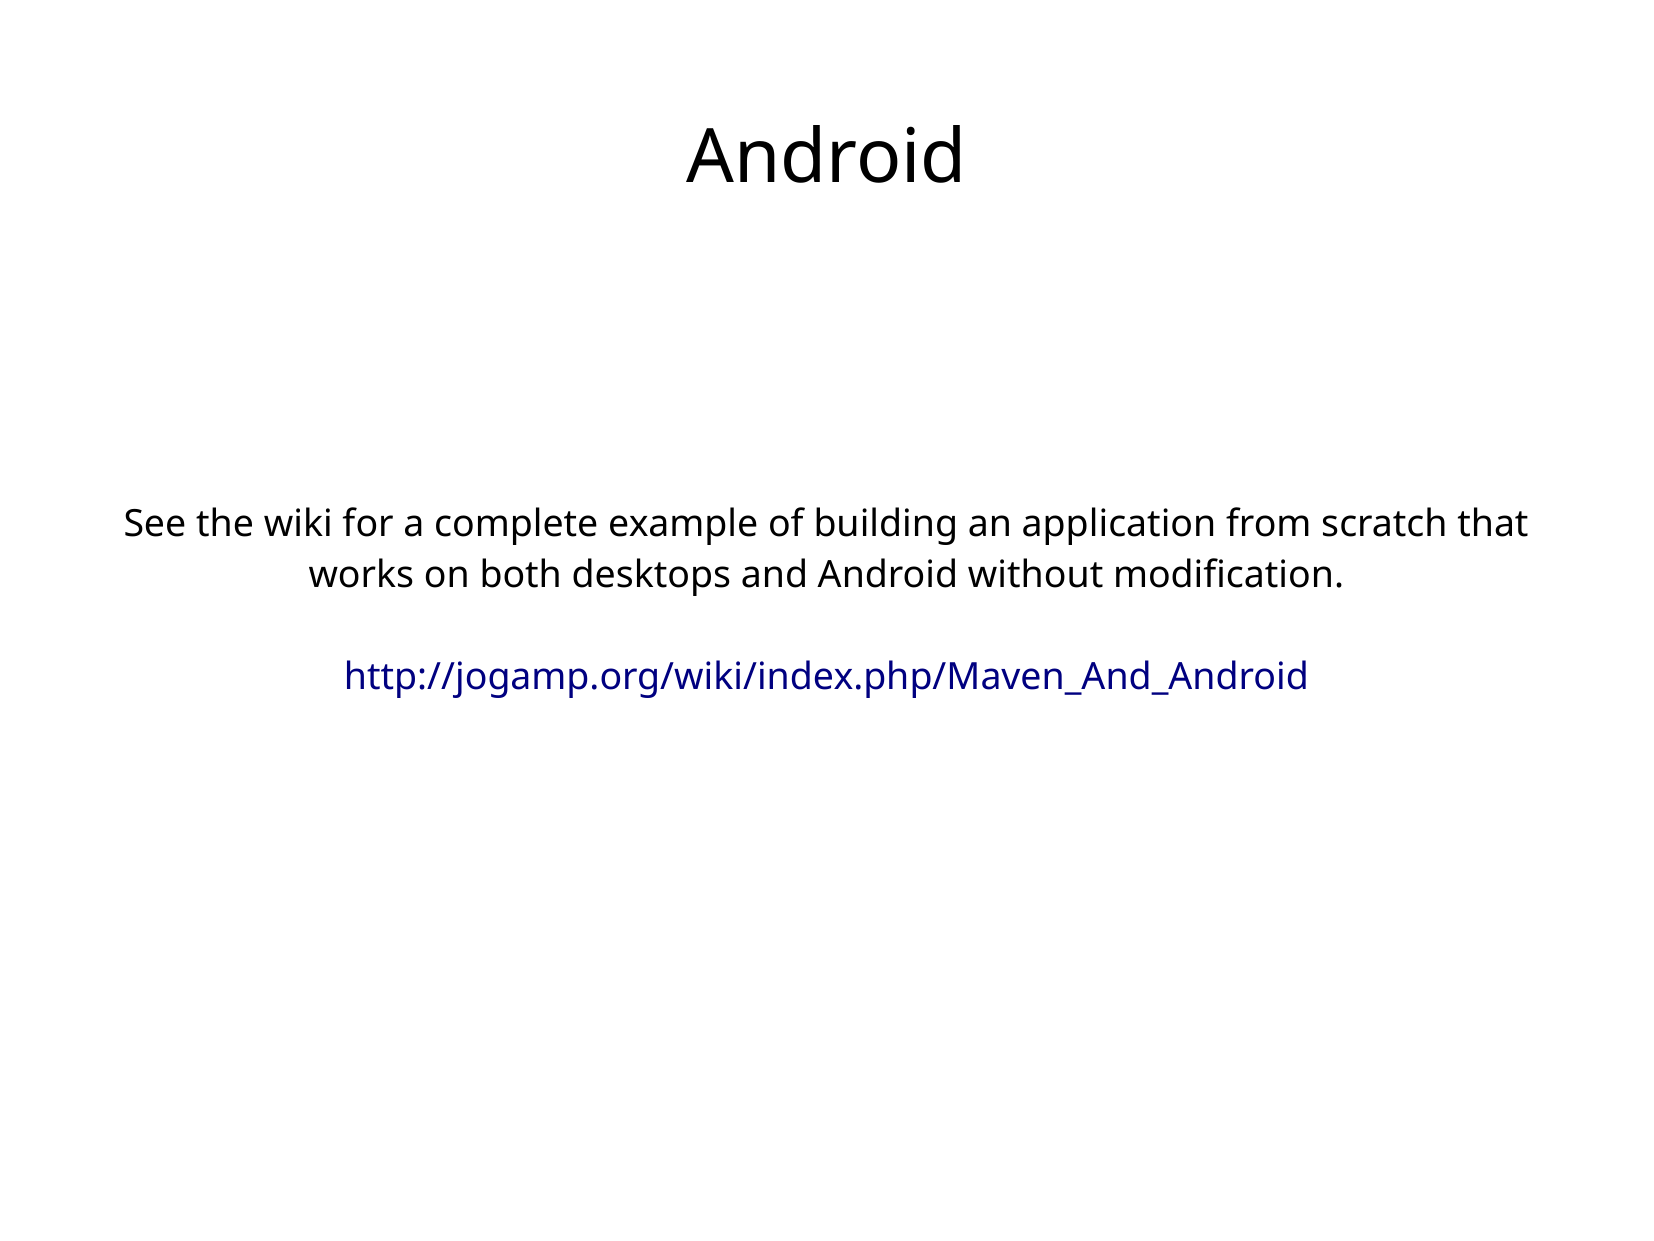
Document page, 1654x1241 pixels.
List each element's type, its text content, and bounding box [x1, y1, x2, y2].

title Android [82, 49, 1571, 257]
subtitle See the wiki for a complete example of building an application from scratch that works on both desktops and Android without modification. http://jogamp.org/wiki/index.php/Maven_And_Android [82, 290, 1571, 1010]
